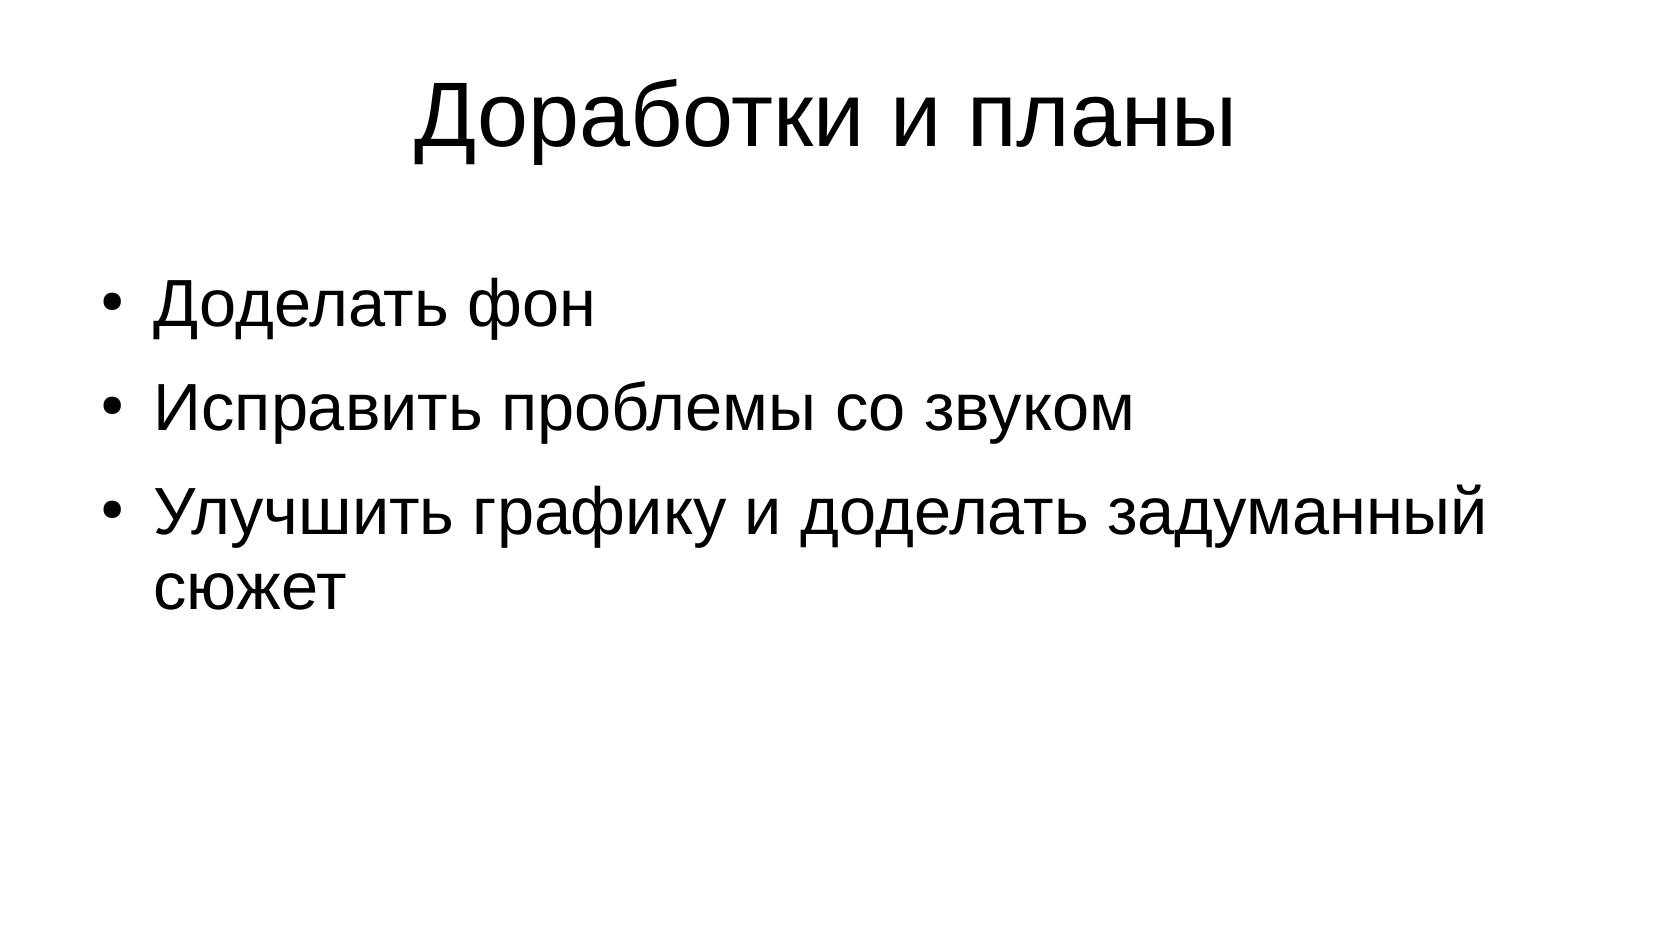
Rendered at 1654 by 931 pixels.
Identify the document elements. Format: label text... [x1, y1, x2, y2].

title Доработки и планы [82, 37, 1571, 193]
list Доделать фон Исправить проблемы со звуком Улучшить графику и доделать задуманный сюжет [82, 265, 1571, 806]
